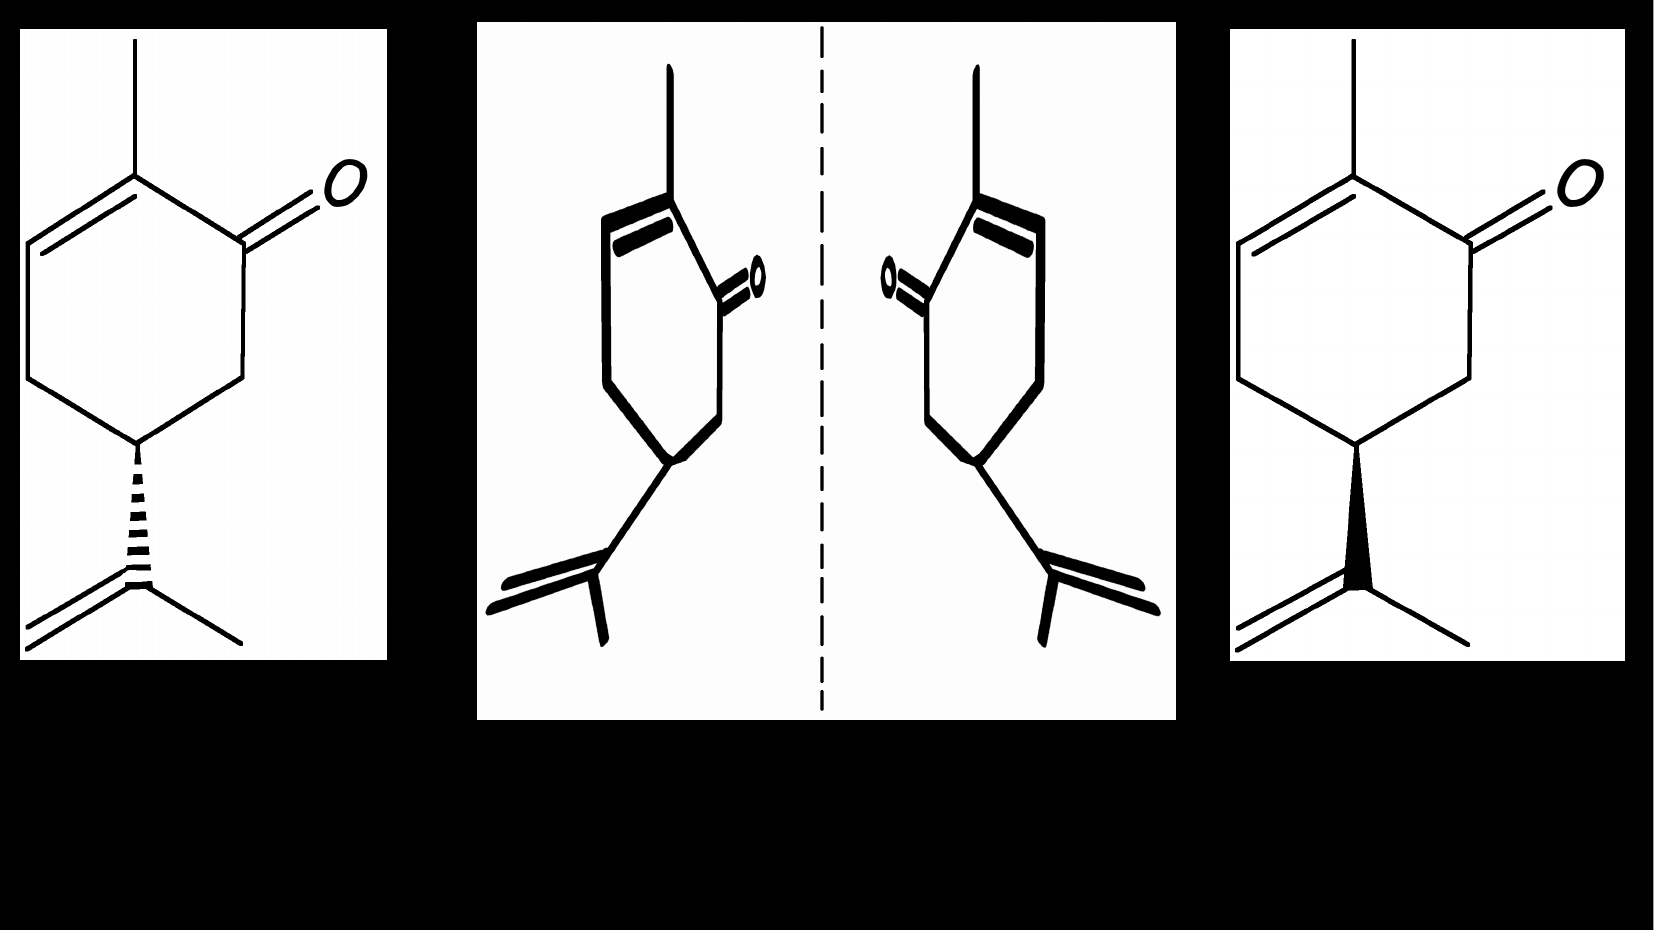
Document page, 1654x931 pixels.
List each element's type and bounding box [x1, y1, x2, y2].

picture [1230, 29, 1625, 661]
picture [20, 29, 387, 661]
picture [477, 22, 1176, 721]
